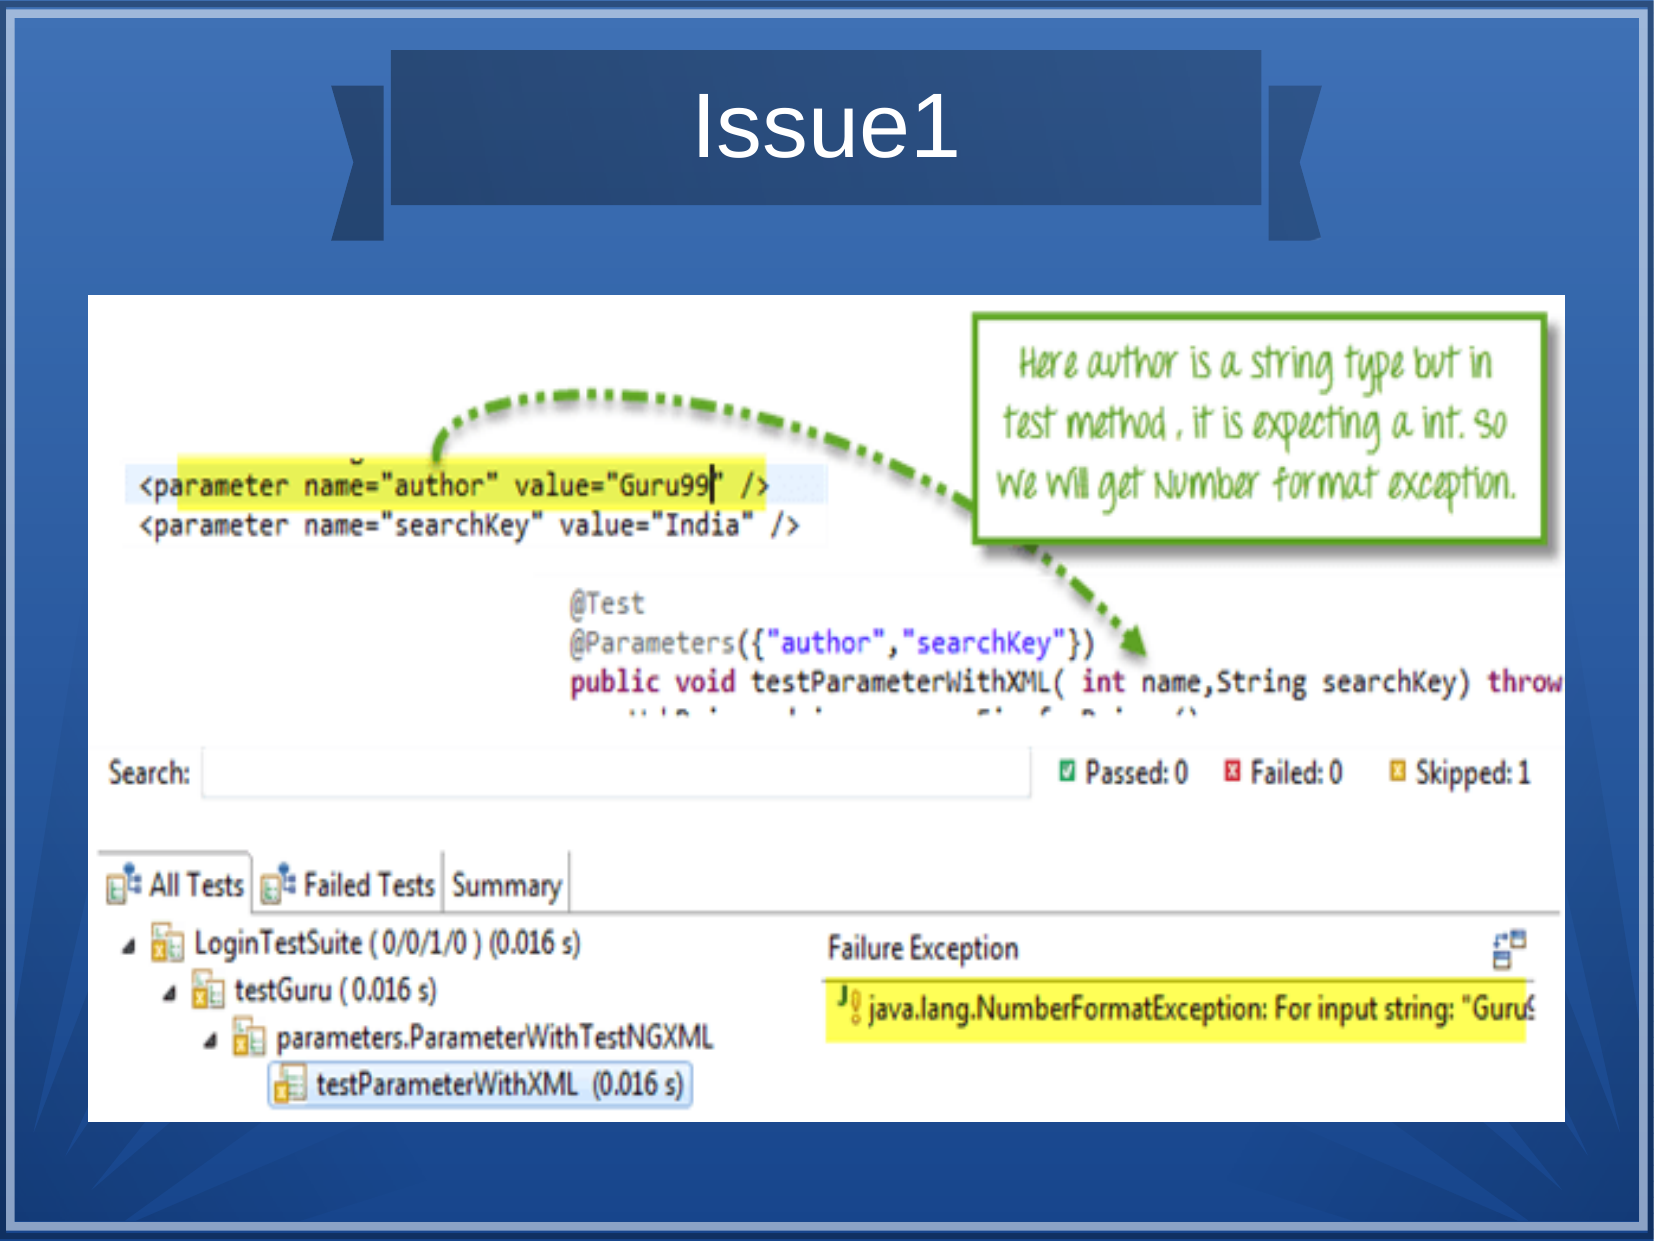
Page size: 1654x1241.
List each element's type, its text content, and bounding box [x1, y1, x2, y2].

picture [88, 295, 1565, 1123]
title Issue1 [389, 47, 1264, 205]
